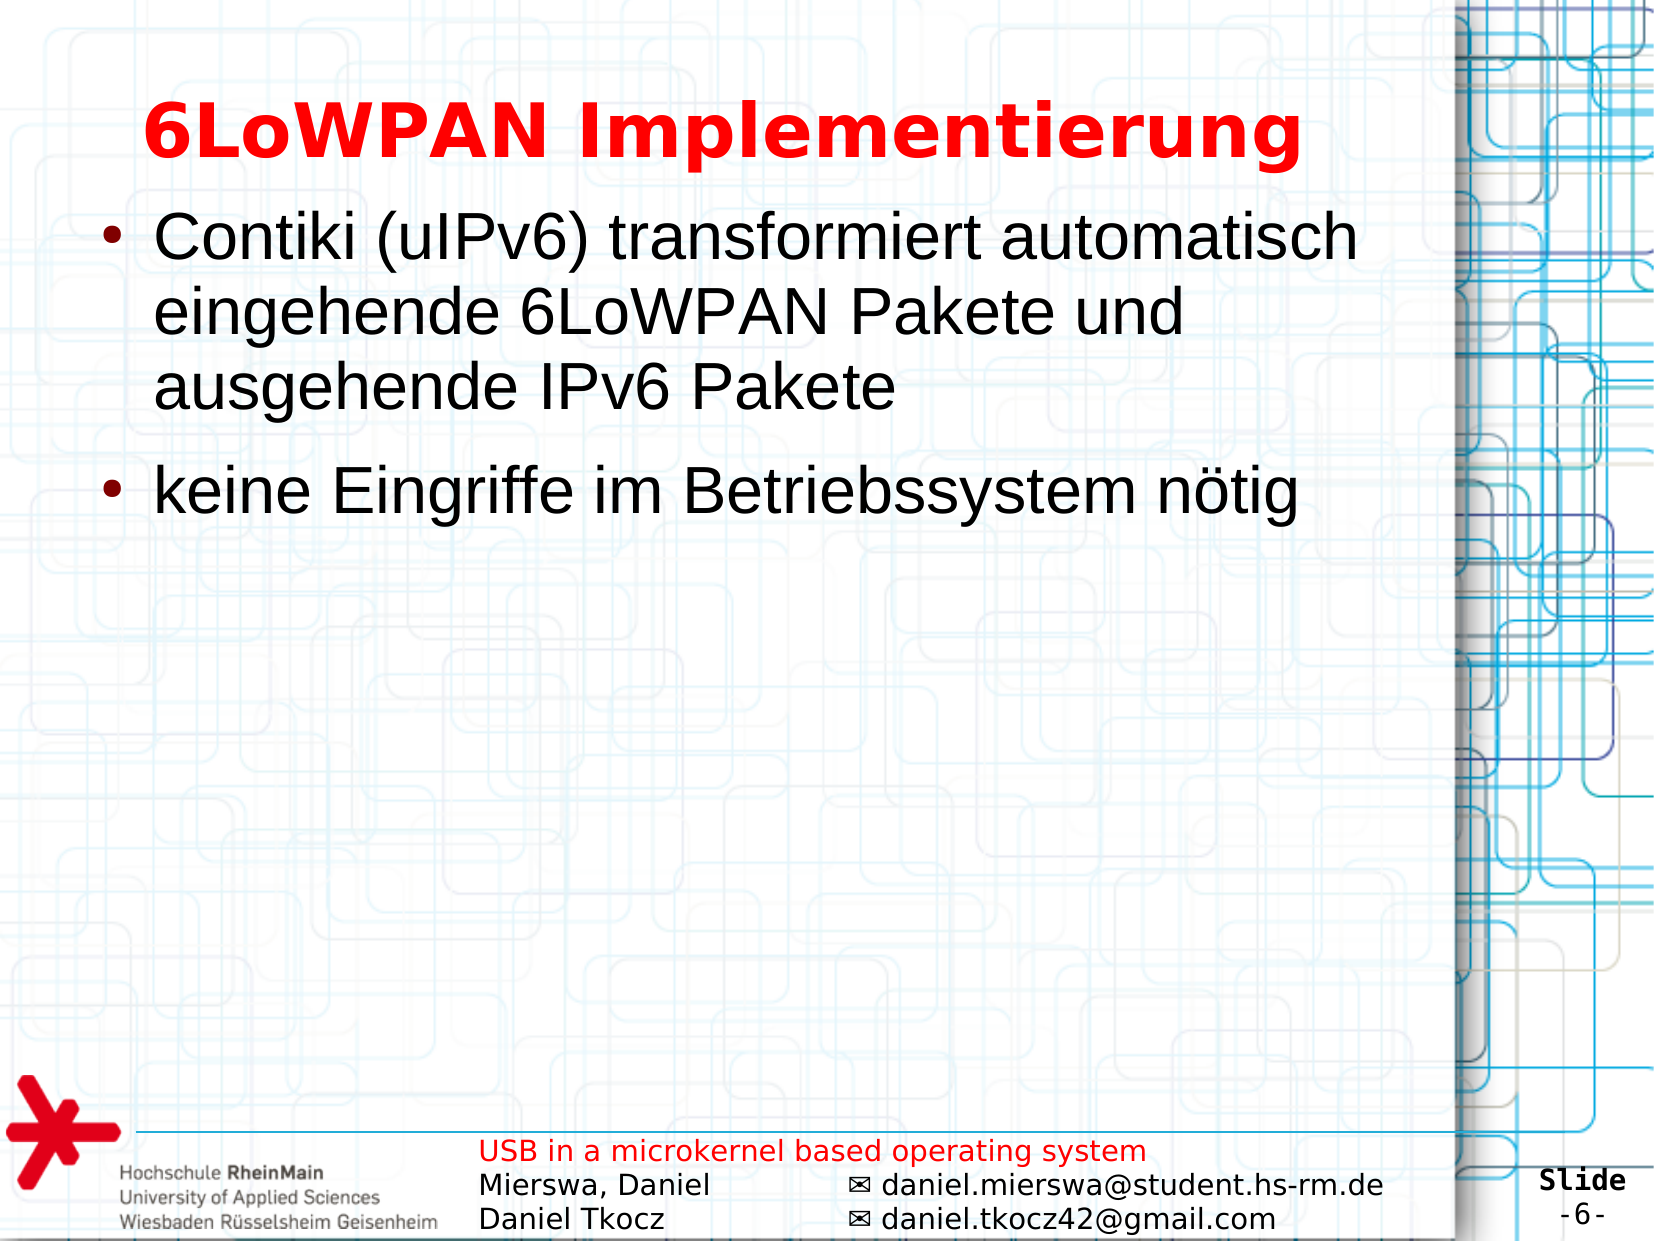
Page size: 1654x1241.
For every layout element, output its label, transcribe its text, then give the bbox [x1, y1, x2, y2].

title 6LoWPAN Implementierung [29, 47, 1418, 216]
list Contiki (uIPv6) transformiert automatisch eingehende 6LoWPAN Pakete und ausgehende IPv6 Pakete keine Eingriffe im Betriebssystem nötig [82, 199, 1418, 1013]
picture [0, 0, 1654, 1241]
